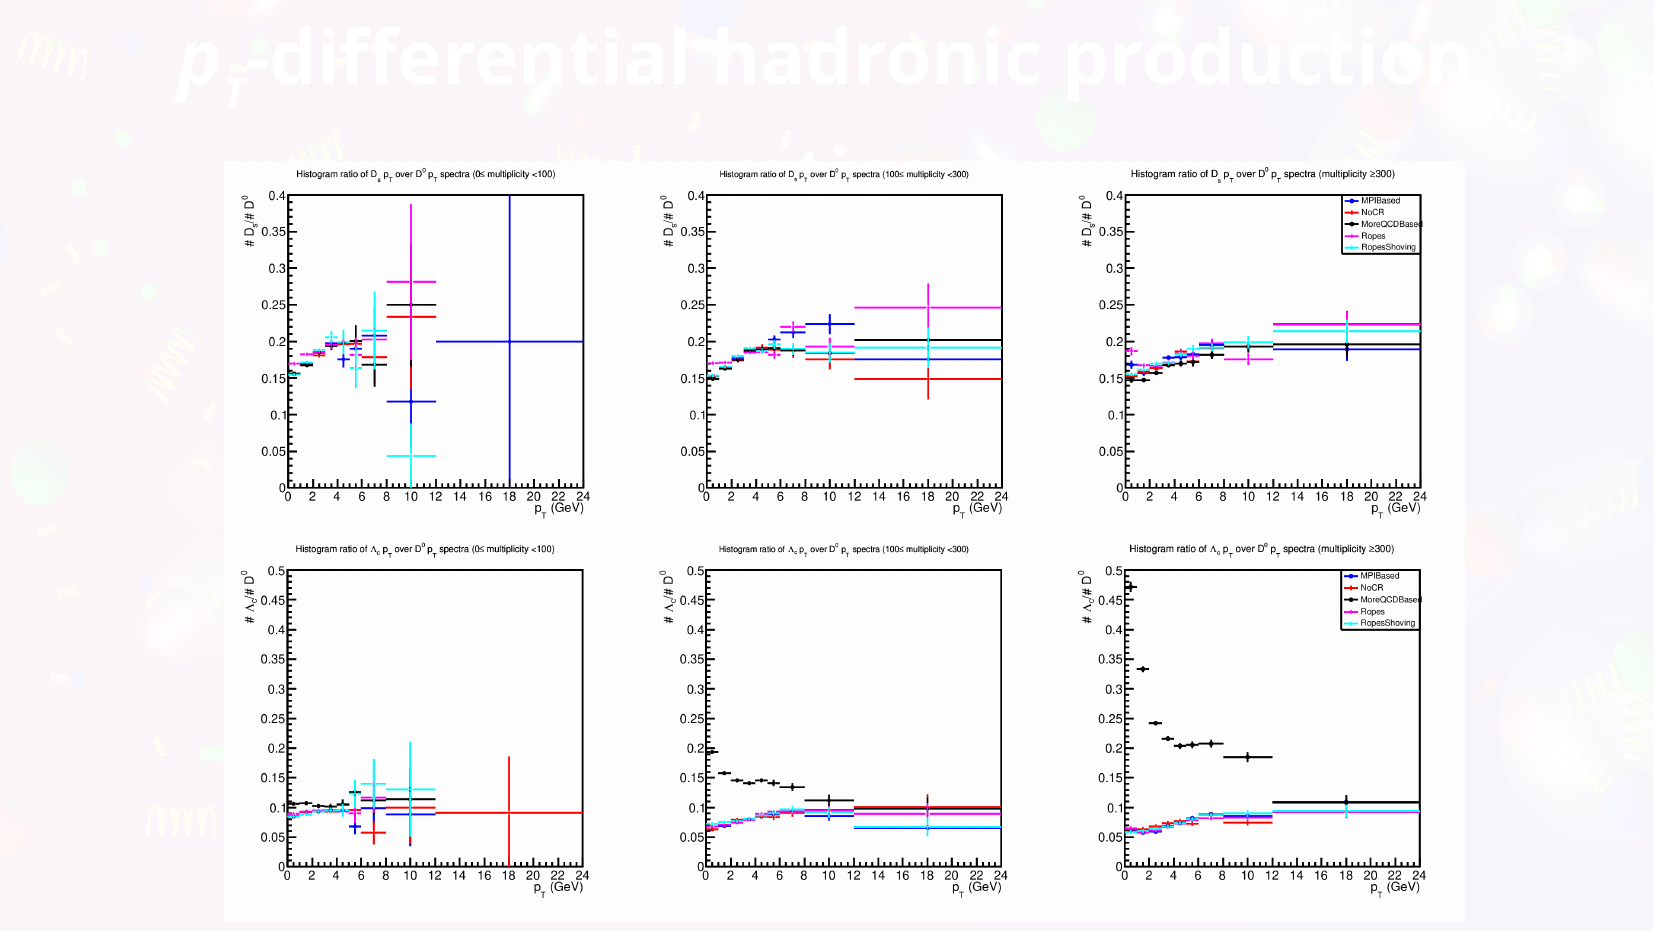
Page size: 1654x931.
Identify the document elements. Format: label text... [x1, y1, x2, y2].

picture [224, 161, 1465, 922]
title pT-differential hadronic production ratios [82, 36, 1571, 193]
